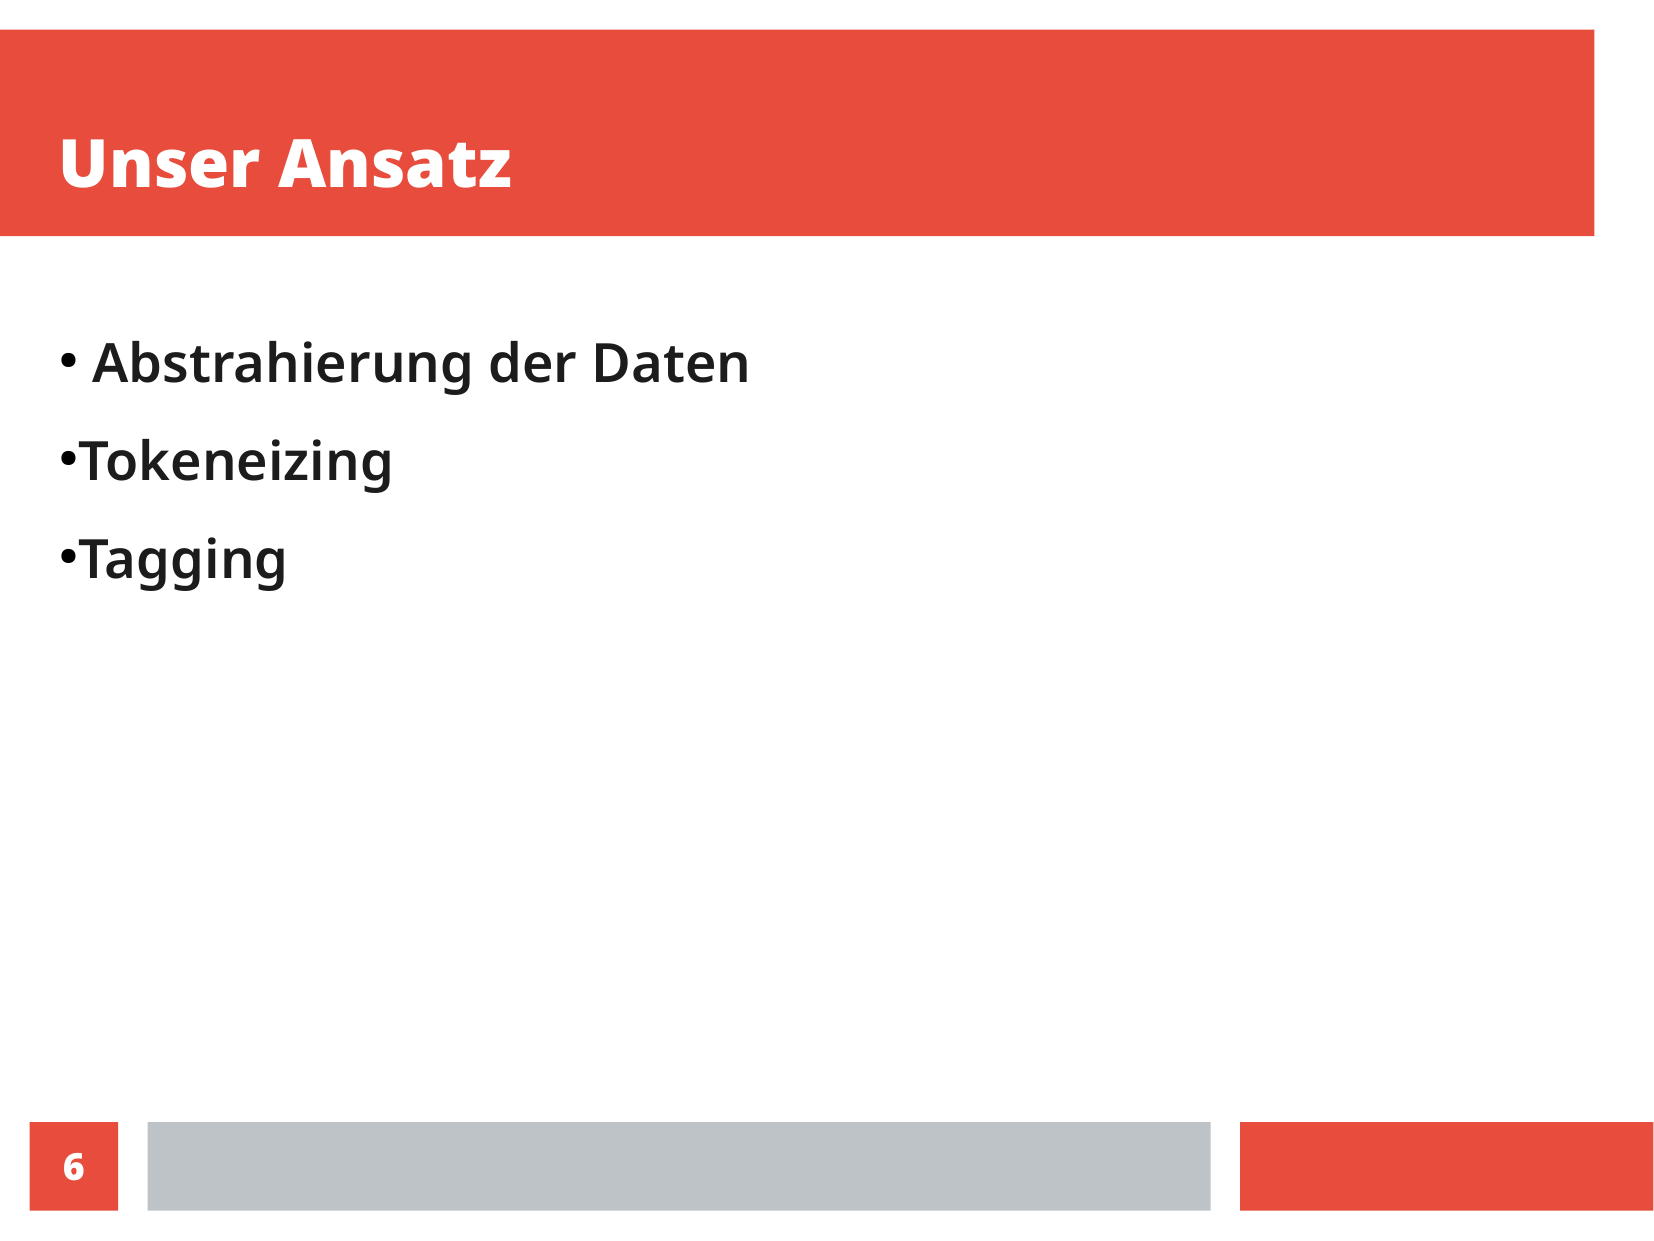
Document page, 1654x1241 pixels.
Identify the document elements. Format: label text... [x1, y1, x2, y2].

list Abstrahierung der Daten Tokeneizing Tagging [59, 324, 1565, 1093]
title Unser Ansatz [59, 59, 1595, 207]
